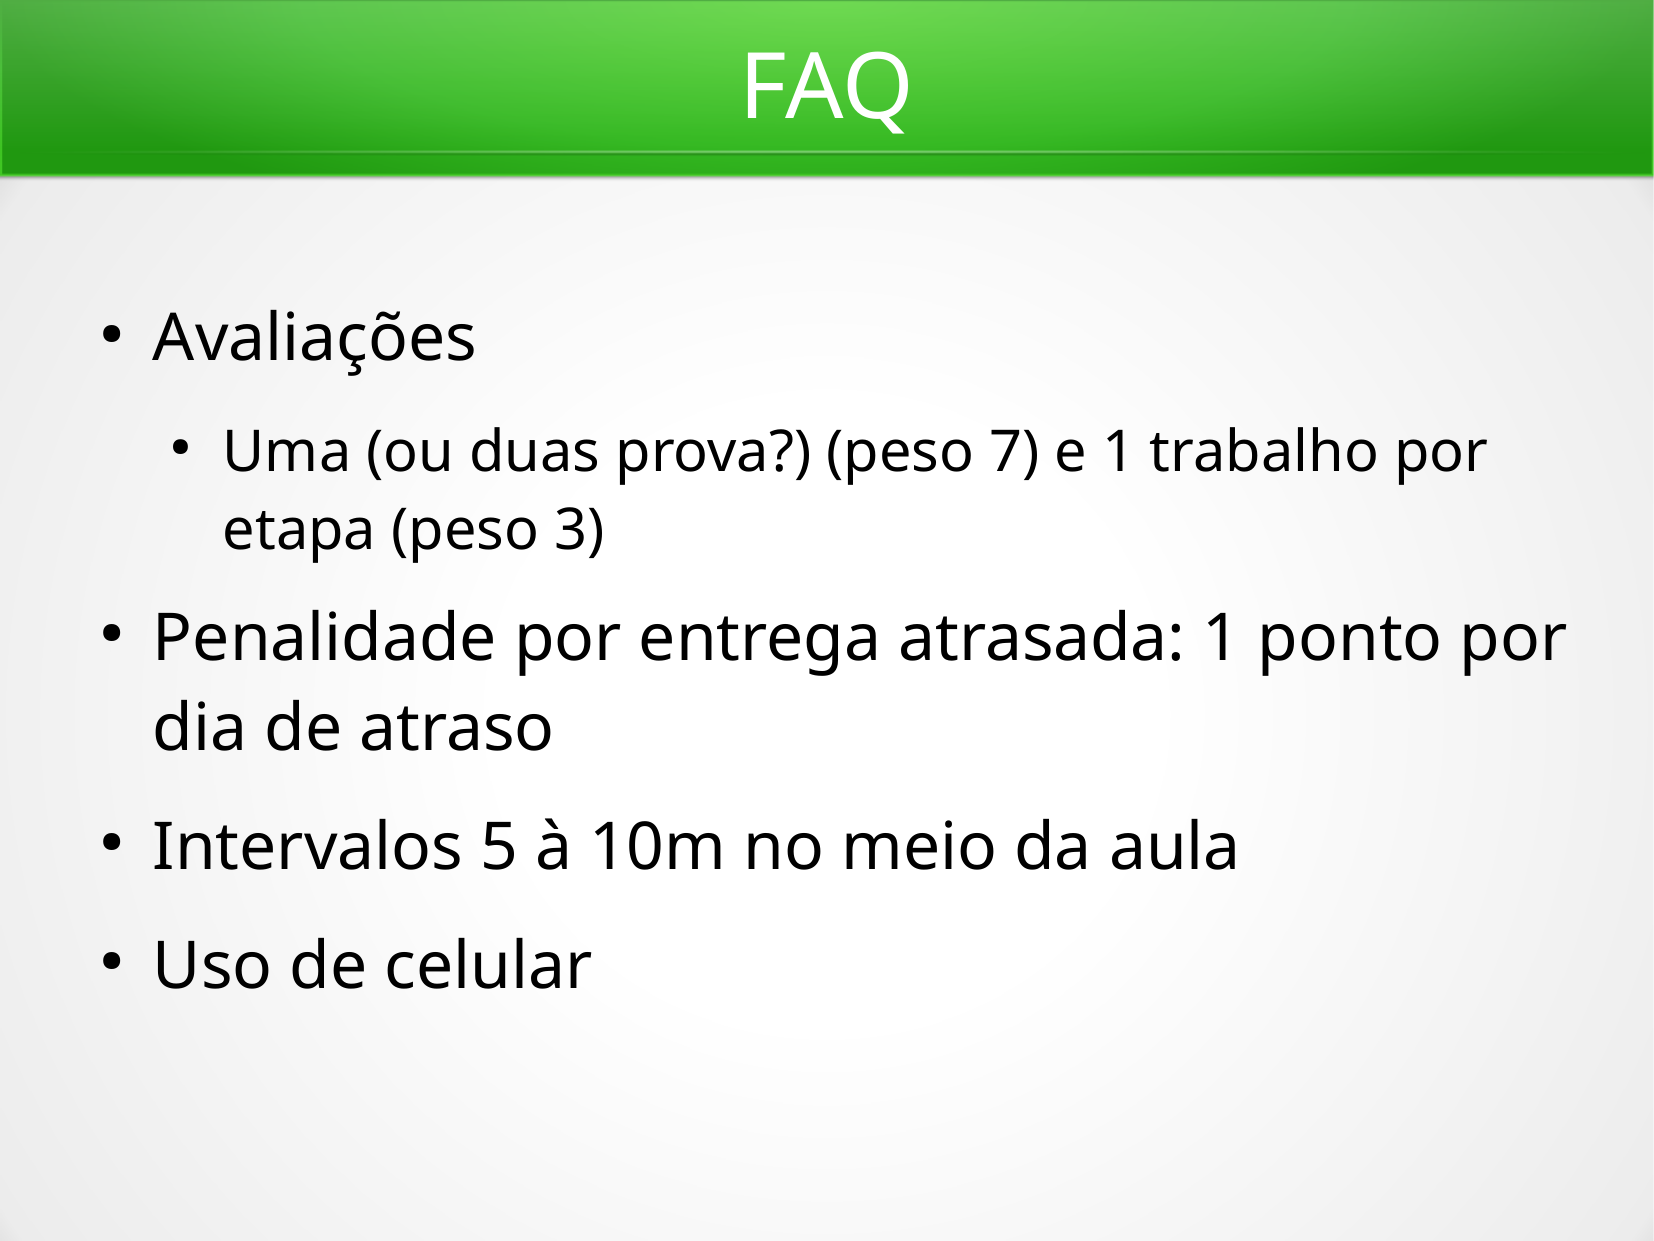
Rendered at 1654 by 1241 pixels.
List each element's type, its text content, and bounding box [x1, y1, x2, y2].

picture [0, 0, 1654, 1241]
list Avaliações Uma (ou duas prova?) (peso 7) e 1 trabalho por etapa (peso 3) Penalidade por entrega atrasada: 1 ponto por dia de atraso Intervalos 5 à 10m no meio da aula Uso de celular [82, 290, 1571, 1010]
title FAQ [82, 11, 1571, 154]
